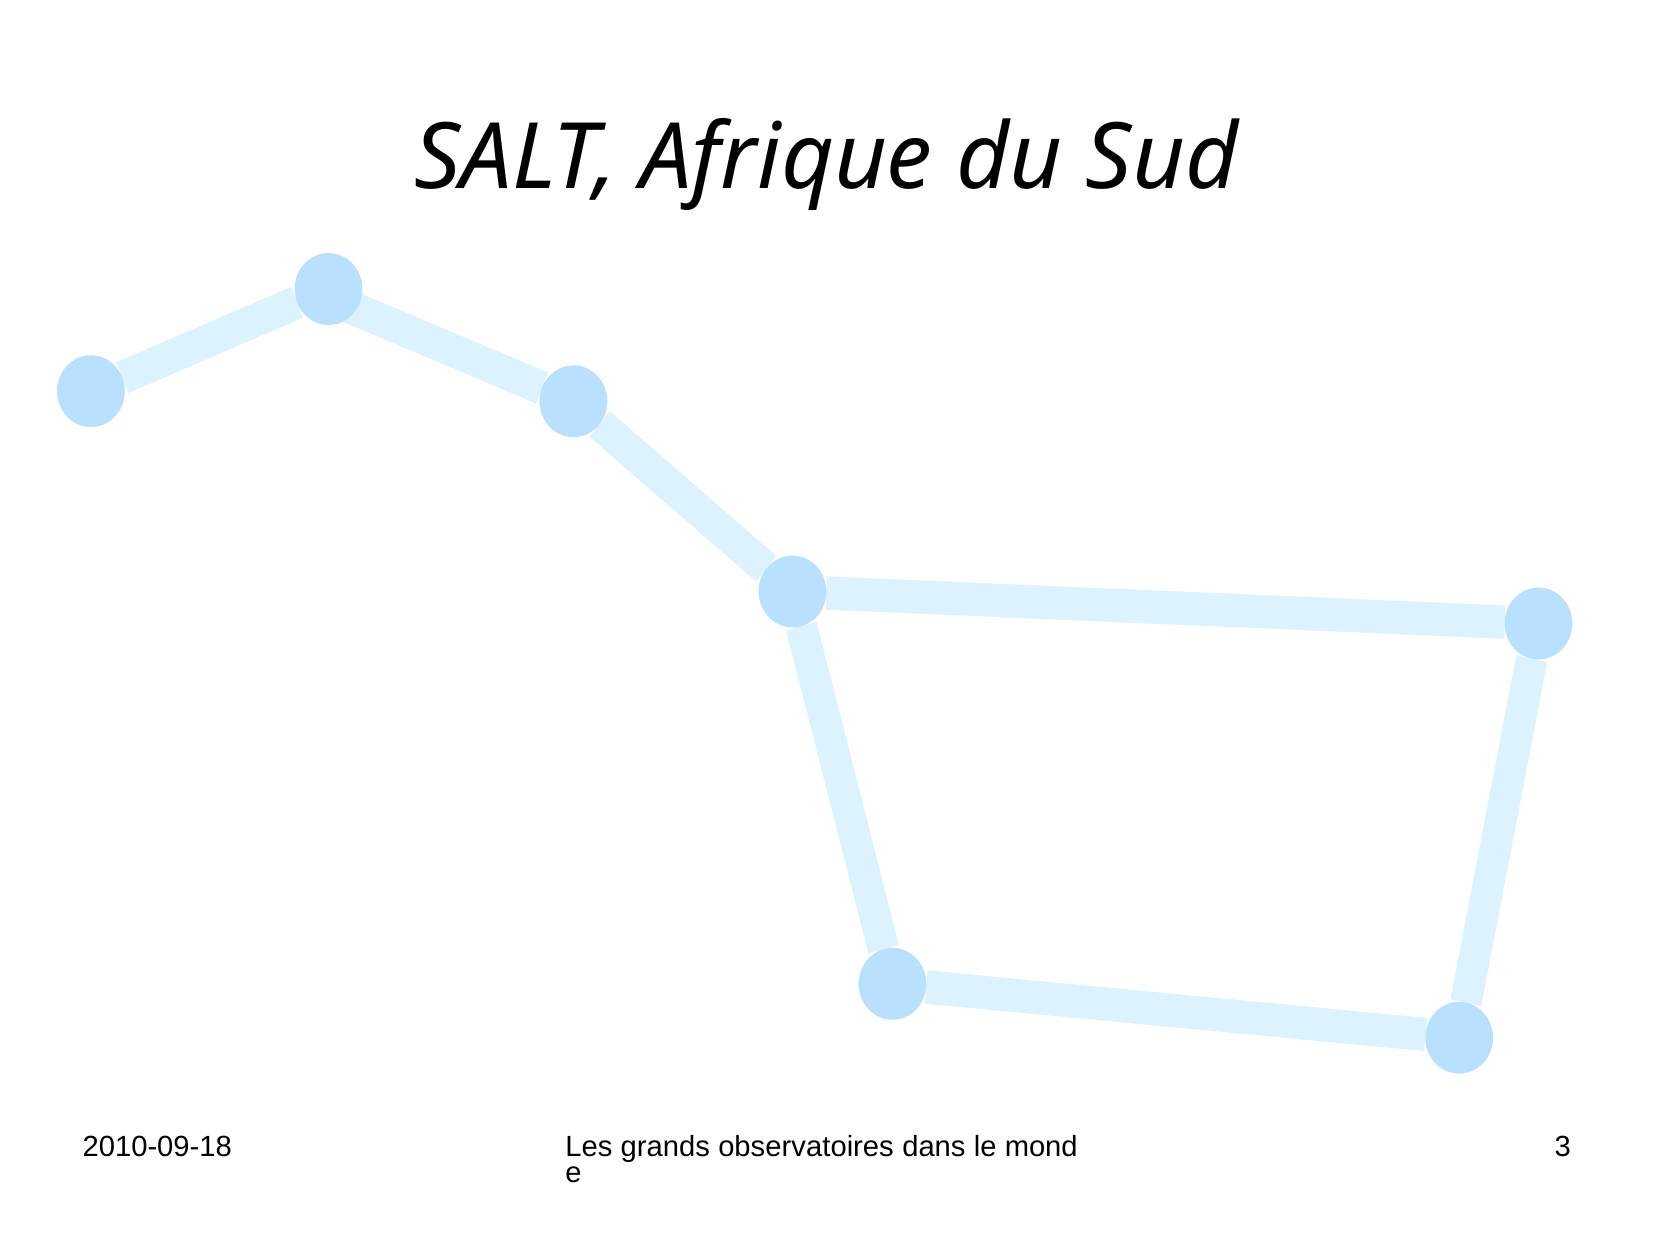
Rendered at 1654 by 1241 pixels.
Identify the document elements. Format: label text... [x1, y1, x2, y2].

title SALT, Afrique du Sud [82, 56, 1571, 250]
